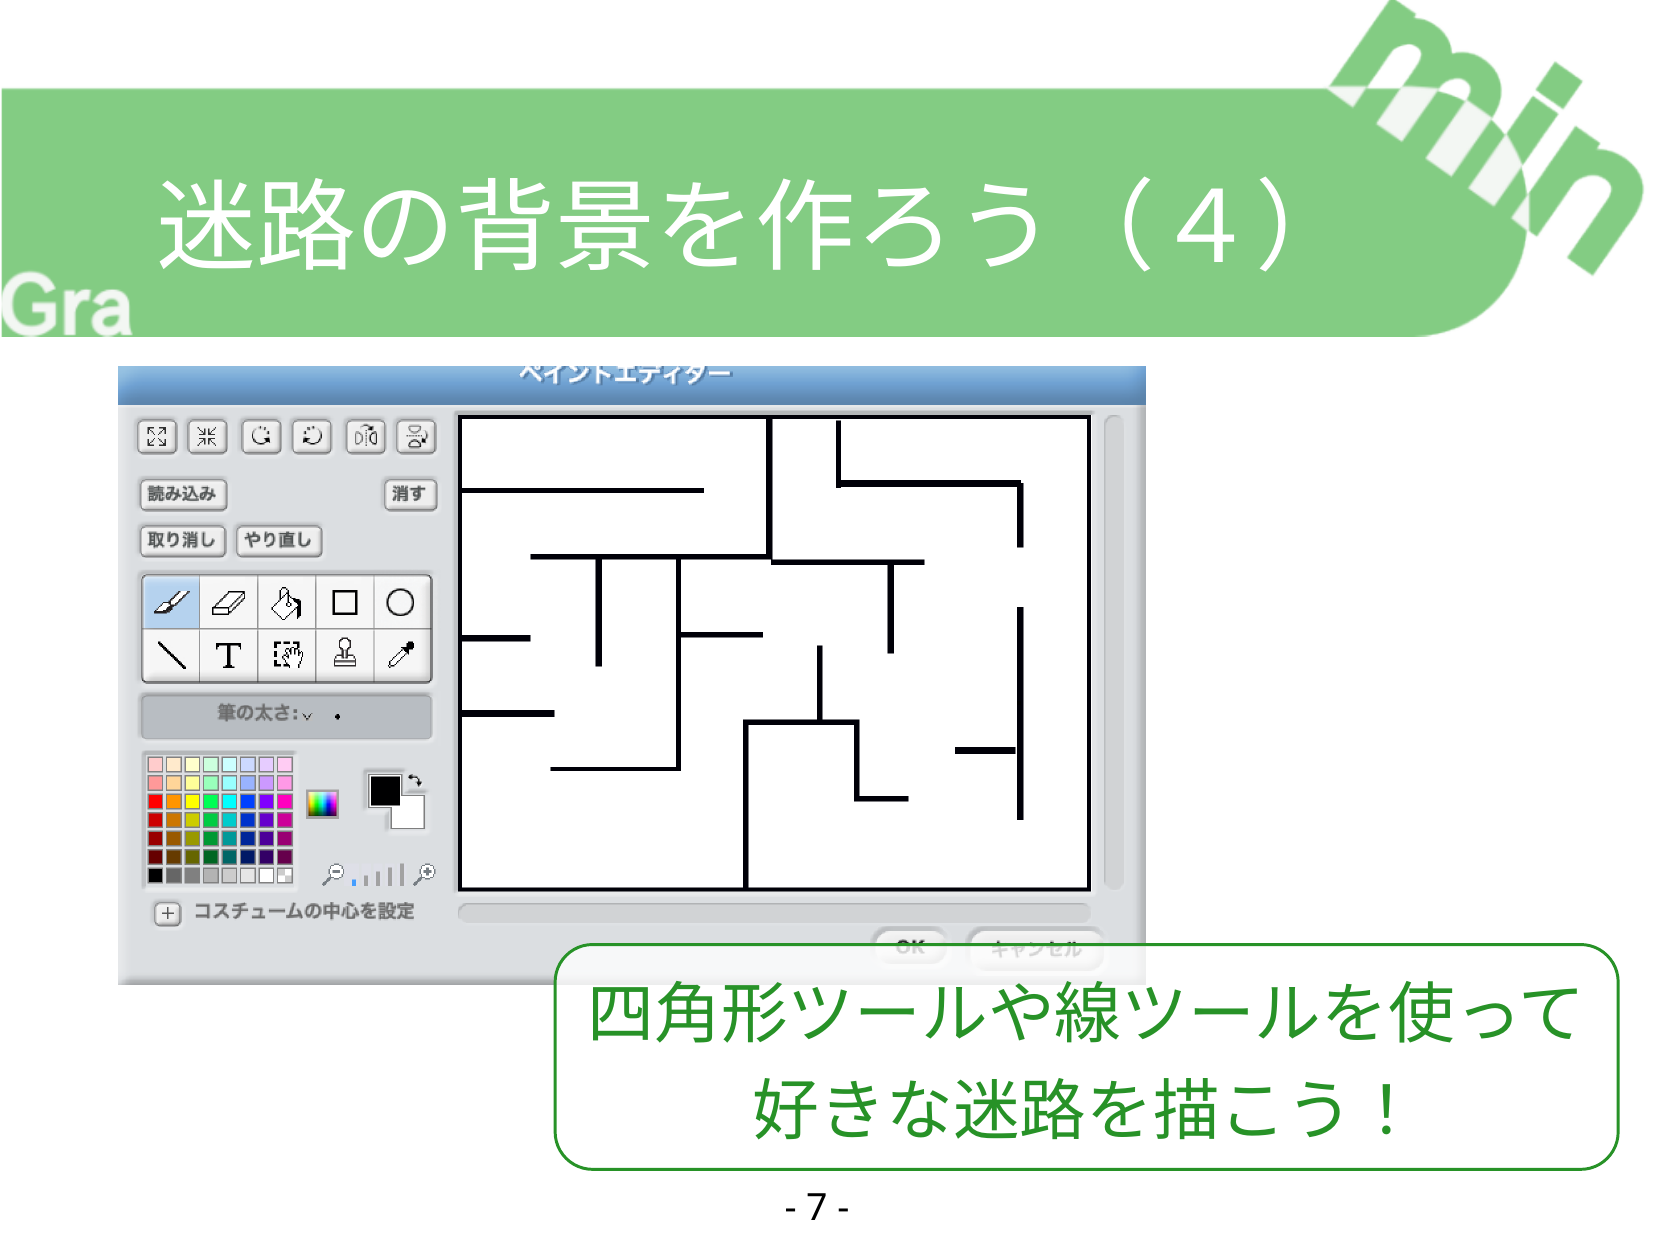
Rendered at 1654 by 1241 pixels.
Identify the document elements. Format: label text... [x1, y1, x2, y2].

text_box 四角形ツールや線ツールを使って好きな迷路を描こう！ [555, 944, 1619, 1170]
picture [118, 366, 1146, 985]
text_box - 7 - [769, 1173, 884, 1241]
picture [1, 0, 1654, 337]
title 迷路の背景を作ろう（４） [11, 134, 1501, 303]
